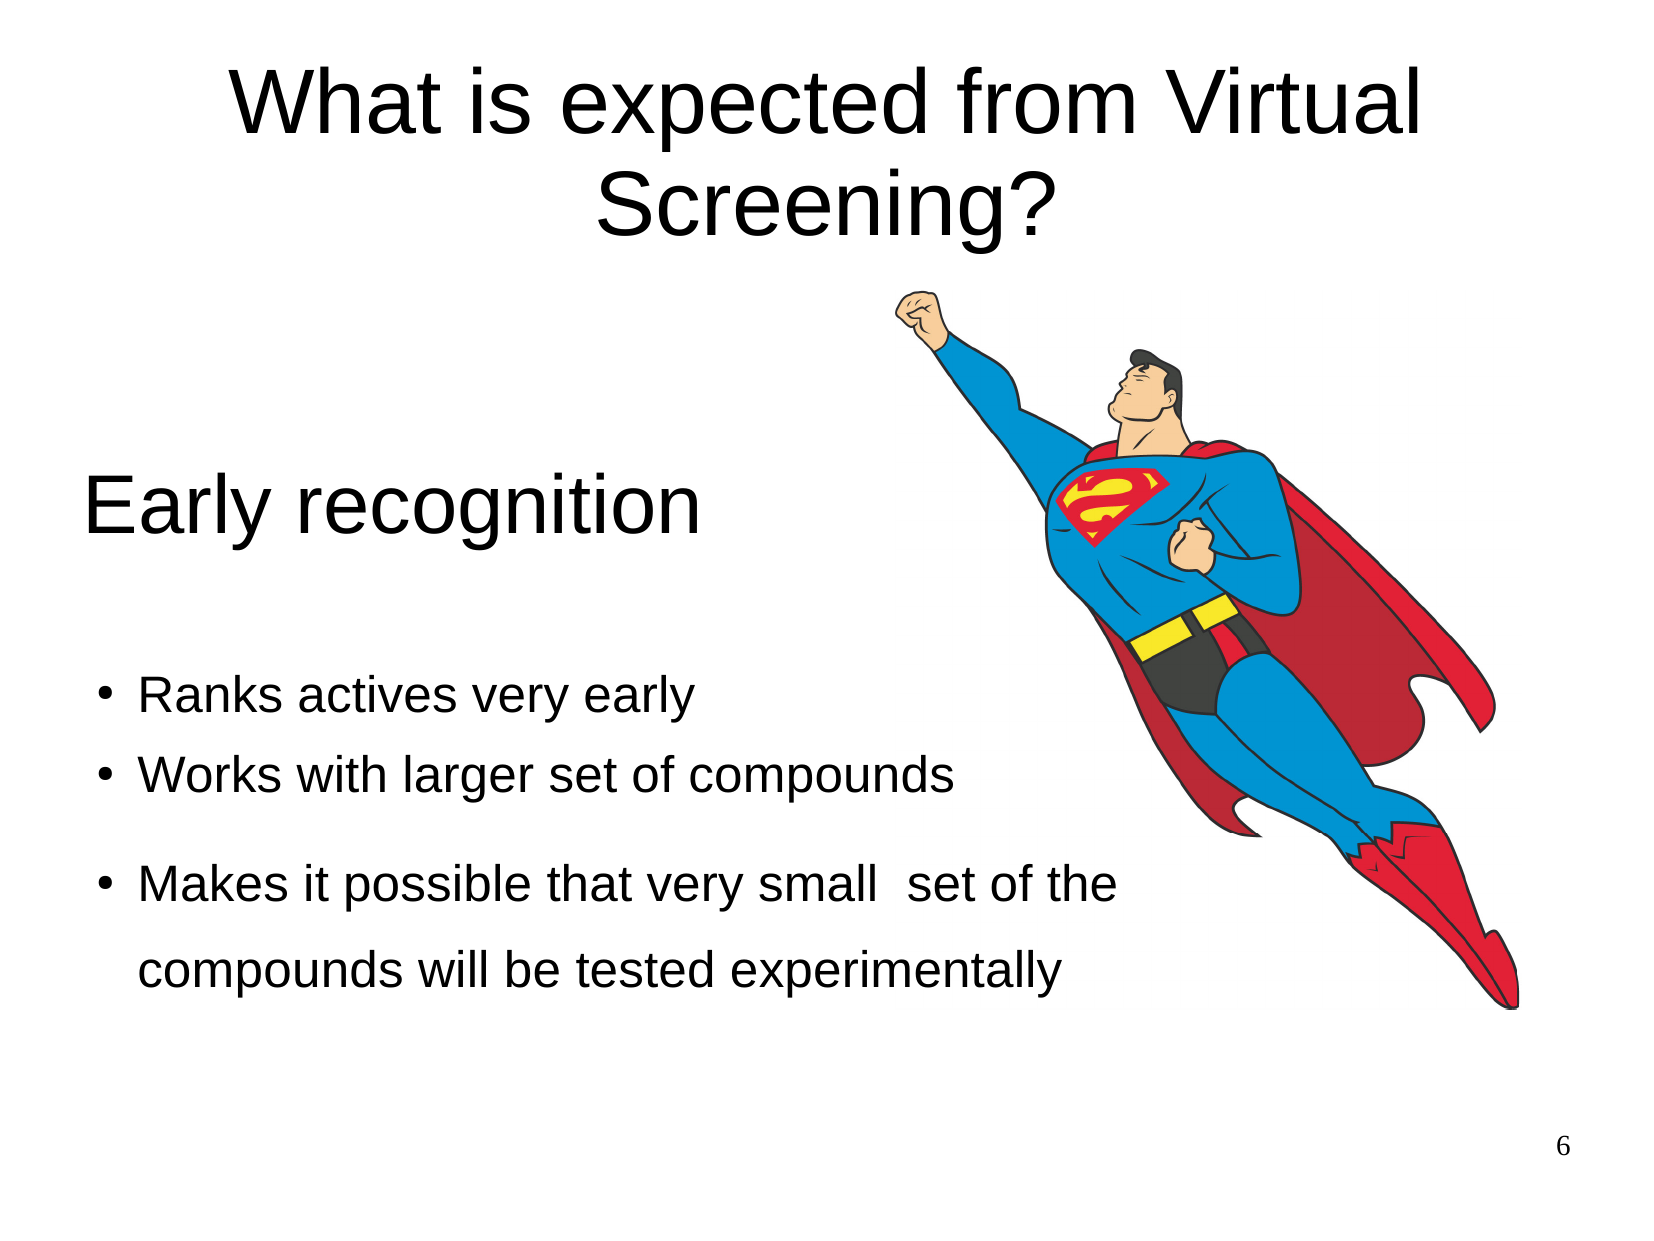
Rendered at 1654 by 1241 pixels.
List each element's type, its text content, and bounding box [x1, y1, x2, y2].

picture [895, 290, 1522, 1010]
list Ranks actives very early Works with larger set of compounds Makes it possible that very small set of the compounds will be tested experimentally [82, 665, 1123, 1009]
list Early recognition [82, 353, 809, 665]
title What is expected from Virtual Screening? [82, 49, 1571, 257]
